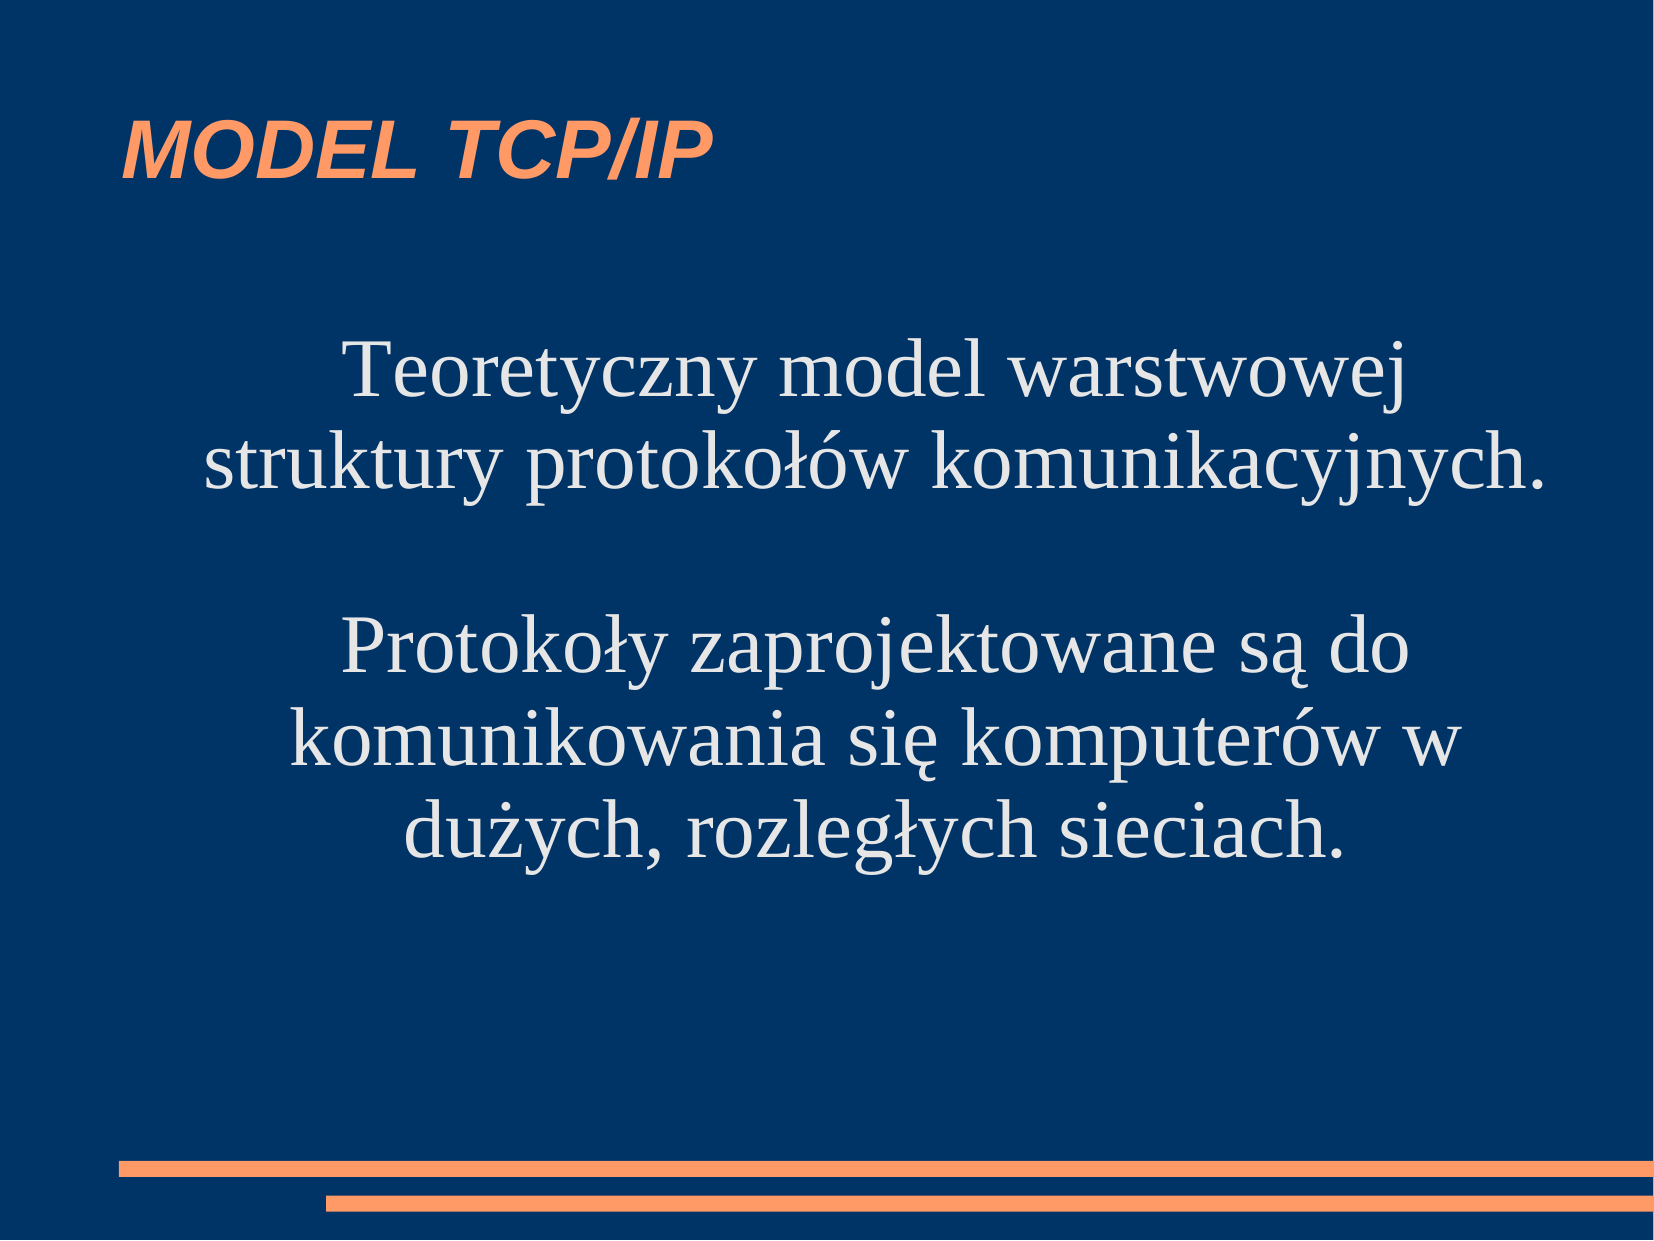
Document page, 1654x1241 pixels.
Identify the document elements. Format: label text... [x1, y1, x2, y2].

list Teoretyczny model warstwowej struktury protokołów komunikacyjnych. Protokoły zaprojektowane są do komunikowania się komputerów w dużych, rozległych sieciach. [121, 322, 1561, 1132]
title MODEL TCP/IP [121, 46, 1534, 254]
